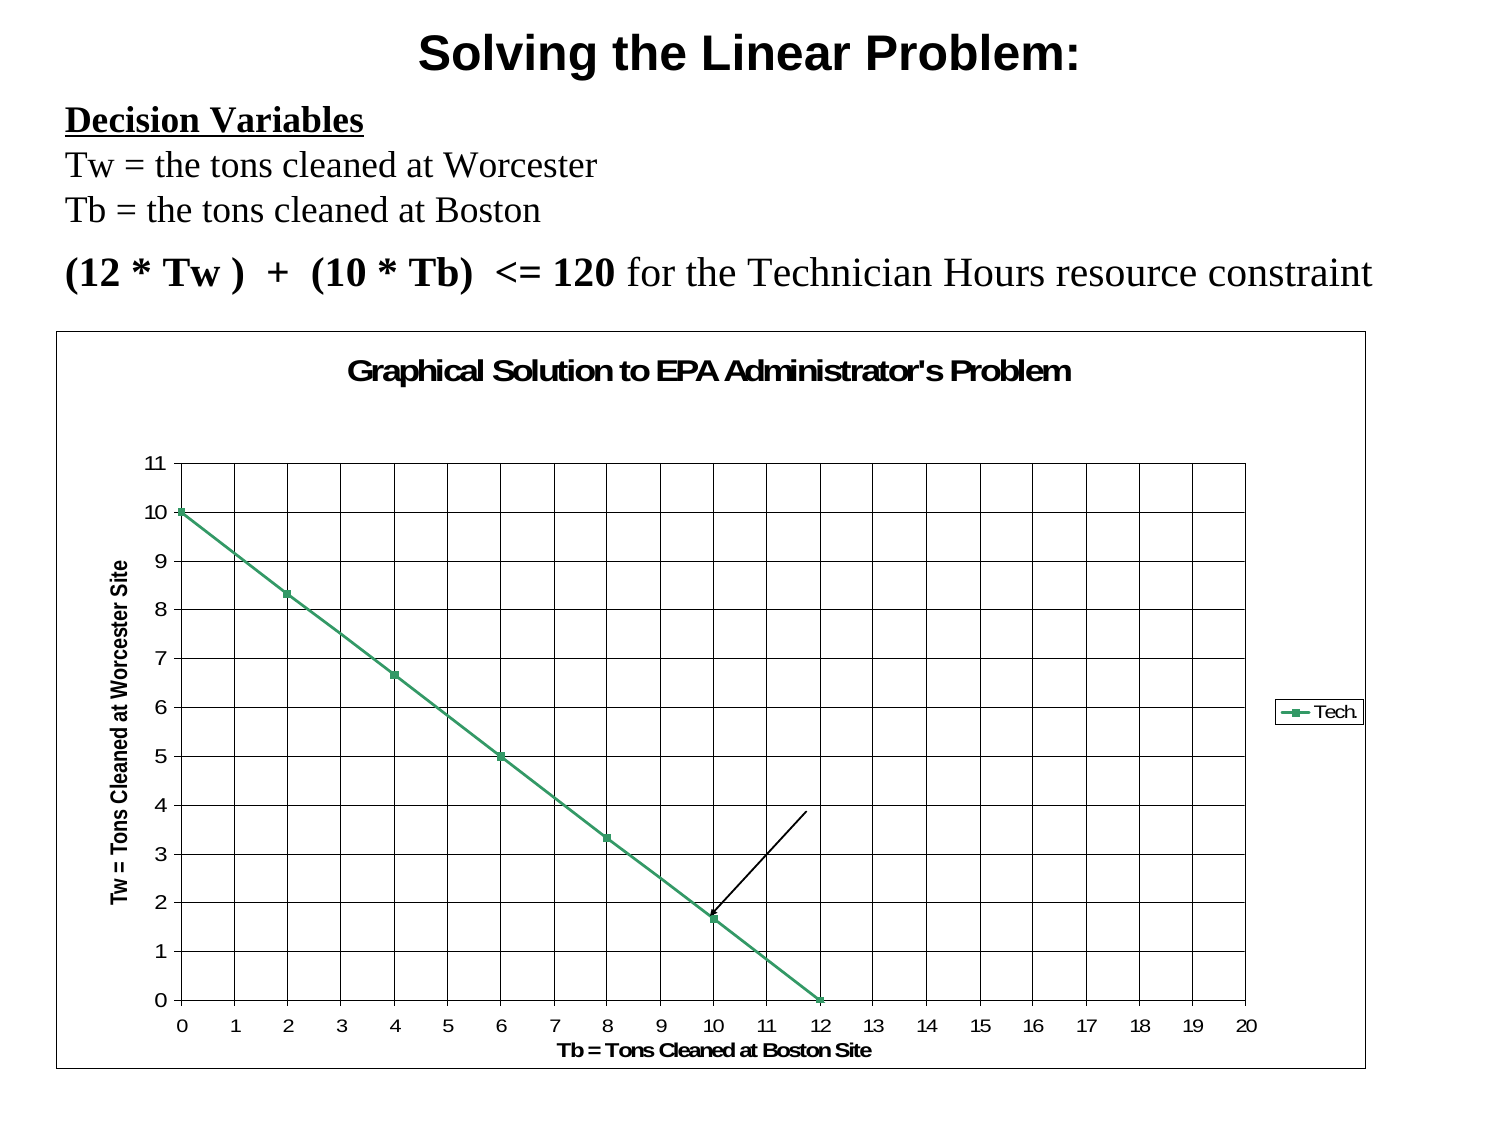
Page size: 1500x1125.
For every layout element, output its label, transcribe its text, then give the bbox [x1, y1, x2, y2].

text_box Solving the Linear Problem: [125, 12, 1376, 88]
text_box (12 * Tw ) + (10 * Tb) <= 120 for the Technician Hours resource constraint [50, 237, 1463, 304]
picture [50, 324, 1373, 1075]
text_box Decision Variables Tw = the tons cleaned at Worcester Tb = the tons cleaned at Boston [50, 87, 801, 238]
